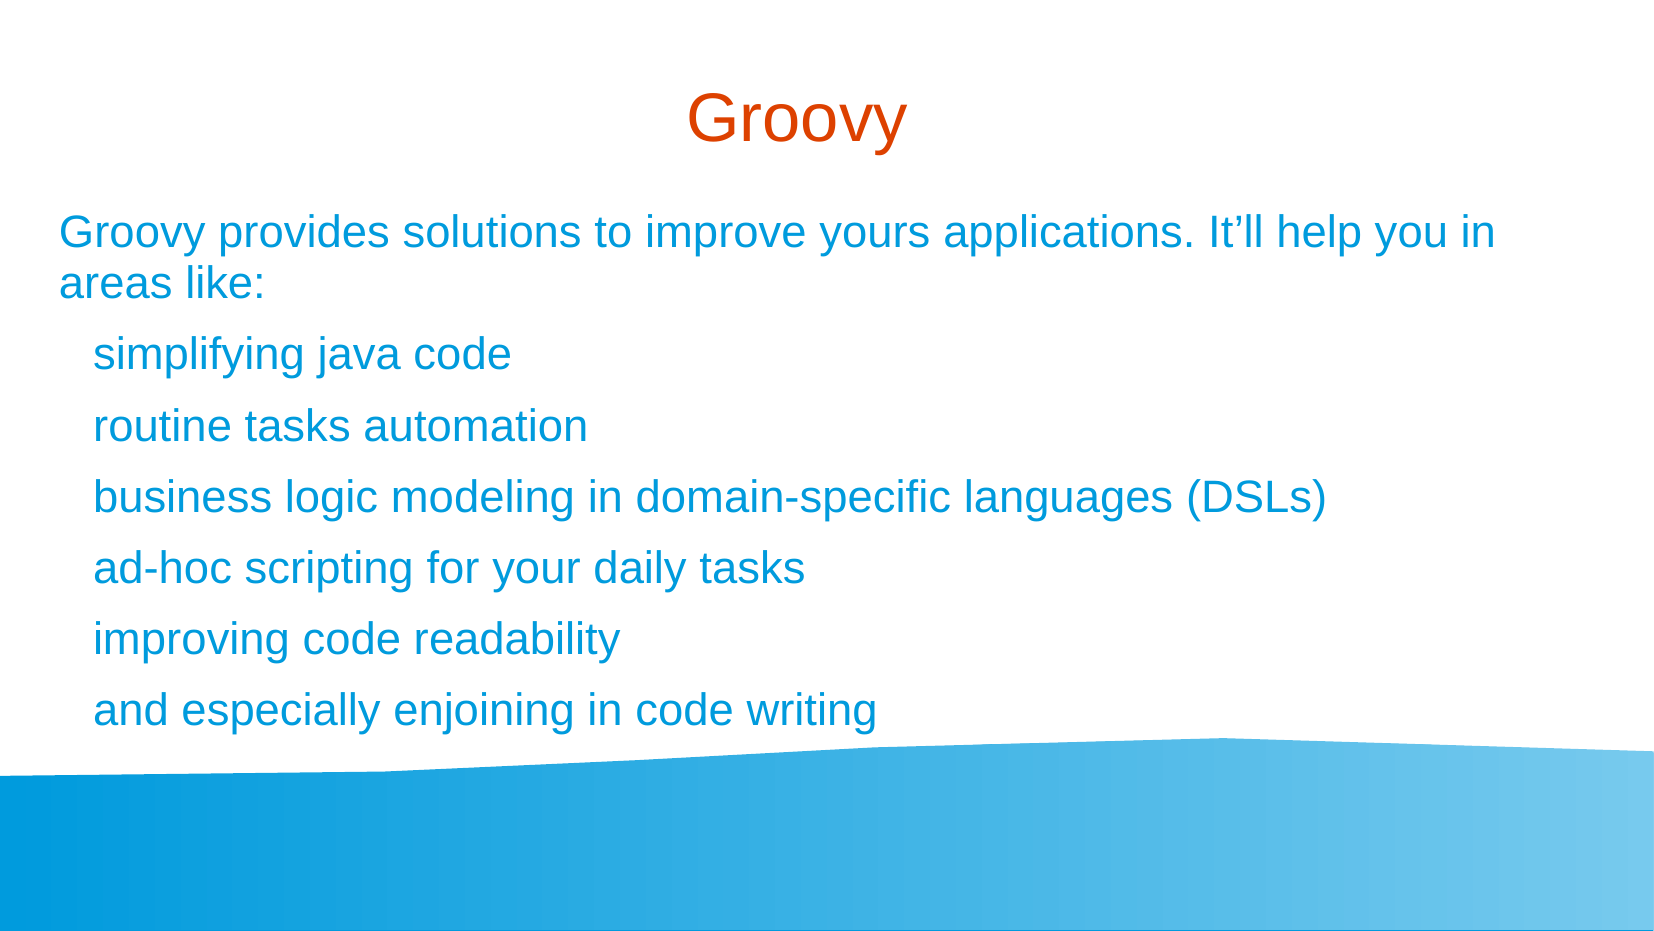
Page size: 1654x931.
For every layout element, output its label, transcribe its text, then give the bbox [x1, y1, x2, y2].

title Groovy [59, 29, 1536, 206]
list Groovy provides solutions to improve yours applications. It’ll help you in areas like: simplifying java code routine tasks automation business logic modeling in domain-specific languages (DSLs) ad-hoc scripting for your daily tasks improving code readability and especially enjoining in code writing [59, 206, 1595, 739]
